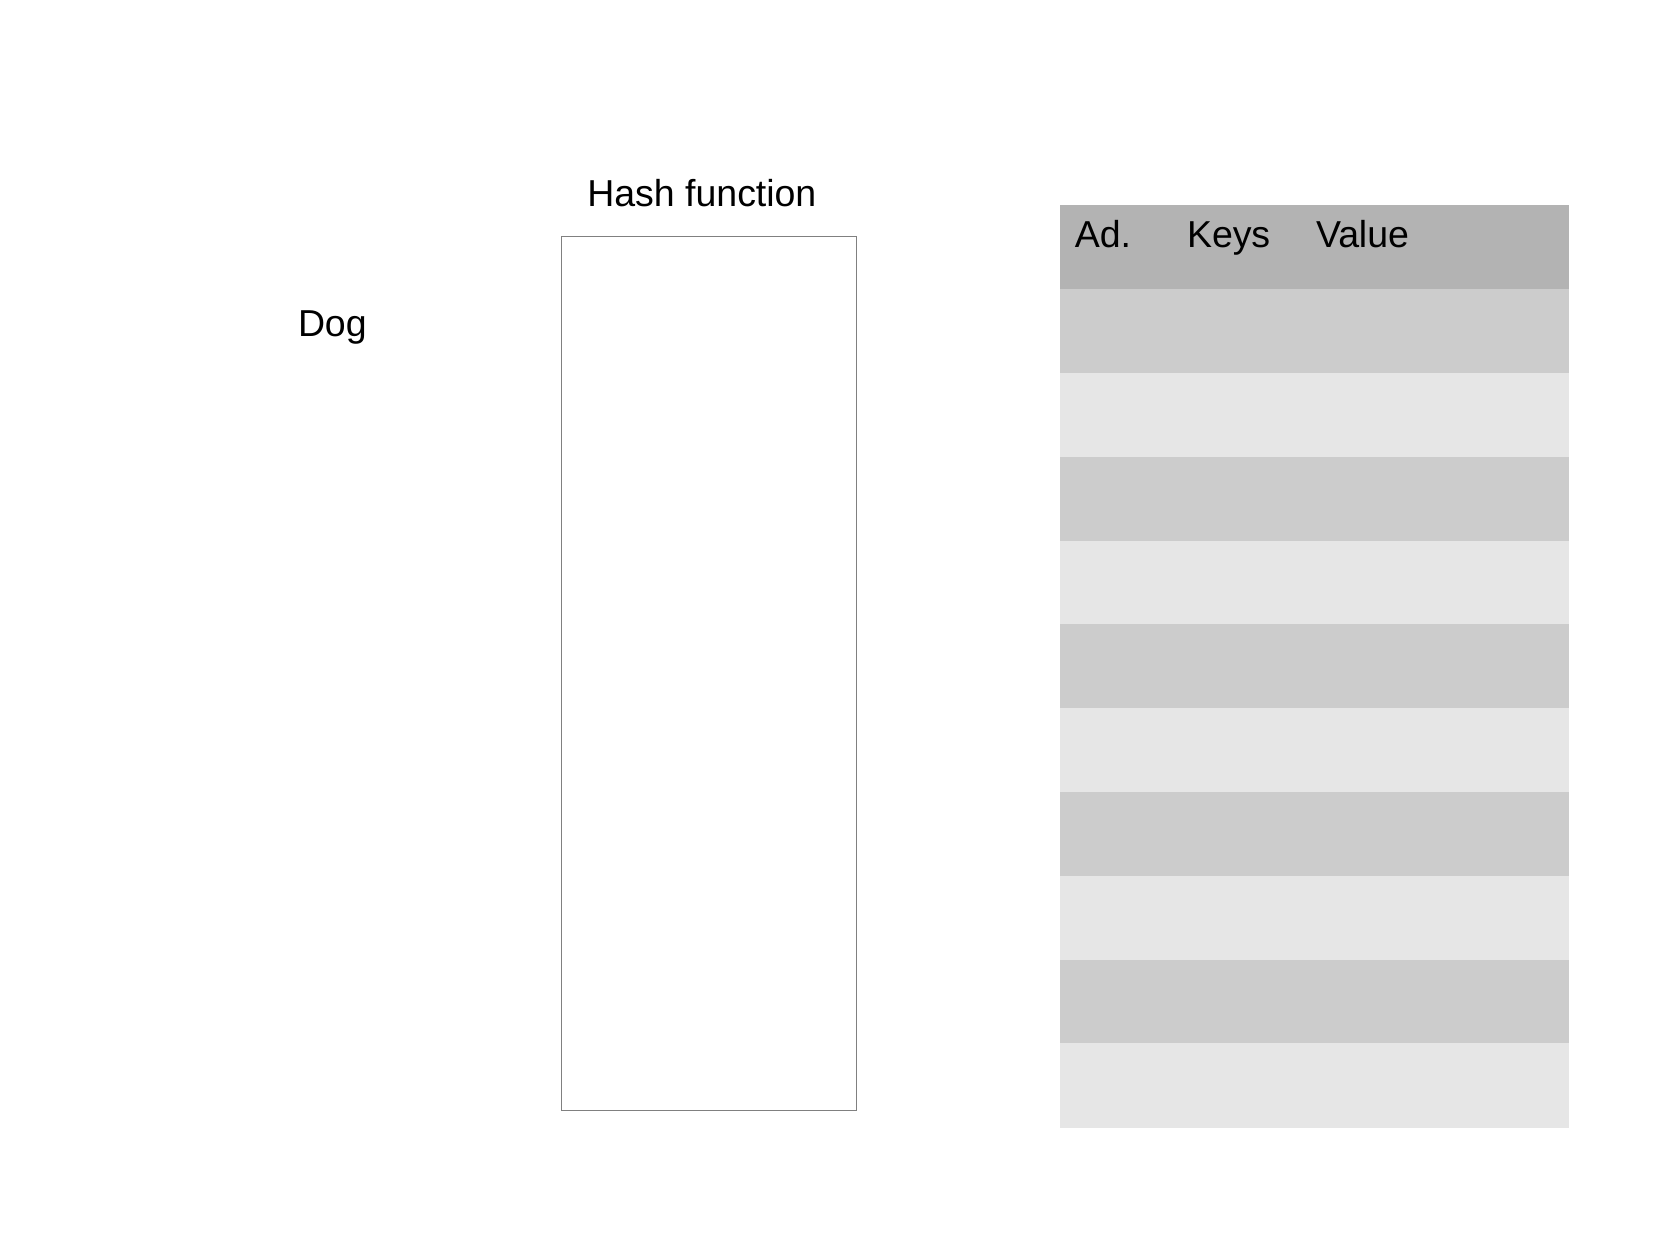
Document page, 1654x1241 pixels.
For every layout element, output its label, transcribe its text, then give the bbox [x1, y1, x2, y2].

table_cell [1060, 457, 1172, 541]
table_cell [1060, 960, 1172, 1043]
table_cell [1060, 624, 1172, 708]
table_header Keys [1172, 205, 1301, 289]
table_cell [1301, 373, 1569, 457]
table_cell [1301, 541, 1569, 624]
table_cell [1301, 289, 1569, 373]
table_cell [1301, 792, 1569, 876]
table_cell [1172, 457, 1301, 541]
table_cell [1172, 541, 1301, 624]
table_cell [1060, 708, 1172, 792]
table_cell [1301, 624, 1569, 708]
text_box Hash function [572, 165, 845, 223]
table_cell [1172, 708, 1301, 792]
text_box [561, 236, 857, 1111]
table_cell [1060, 373, 1172, 457]
table_cell [1301, 876, 1569, 960]
table_cell [1172, 1043, 1301, 1128]
table_cell [1172, 960, 1301, 1043]
table_cell [1172, 373, 1301, 457]
table_header Ad. [1060, 205, 1172, 289]
table_cell [1172, 792, 1301, 876]
text_box Dog [283, 295, 414, 395]
table_cell [1060, 541, 1172, 624]
table_cell [1060, 289, 1172, 373]
table_cell [1060, 1043, 1172, 1128]
table_cell [1301, 708, 1569, 792]
table_cell [1172, 876, 1301, 960]
table_cell [1301, 960, 1569, 1043]
table_header Value [1301, 205, 1569, 289]
table_cell [1172, 289, 1301, 373]
table_cell [1060, 876, 1172, 960]
table_cell [1060, 792, 1172, 876]
table_cell [1172, 624, 1301, 708]
table_cell [1301, 457, 1569, 541]
table_cell [1301, 1043, 1569, 1128]
